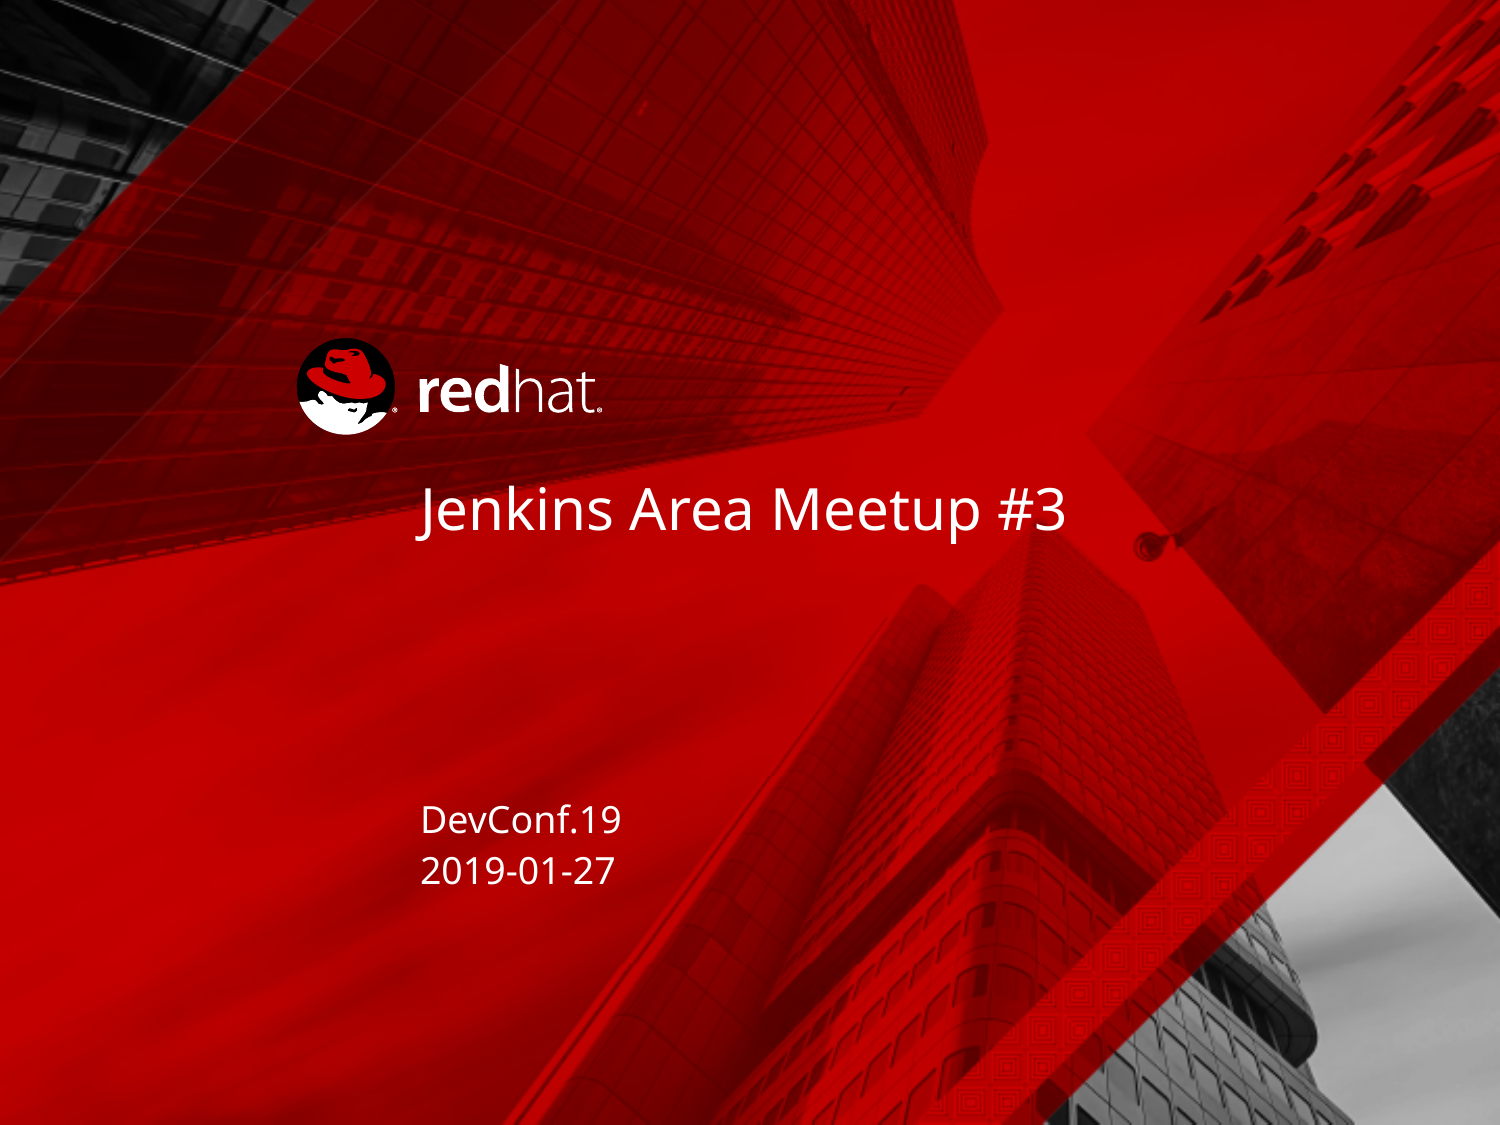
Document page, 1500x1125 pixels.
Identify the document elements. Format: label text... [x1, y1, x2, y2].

title Jenkins Area Meetup #3 [420, 467, 1381, 601]
subtitle DevConf.19 2019-01-27 [420, 682, 1381, 933]
picture [0, 0, 1500, 1125]
